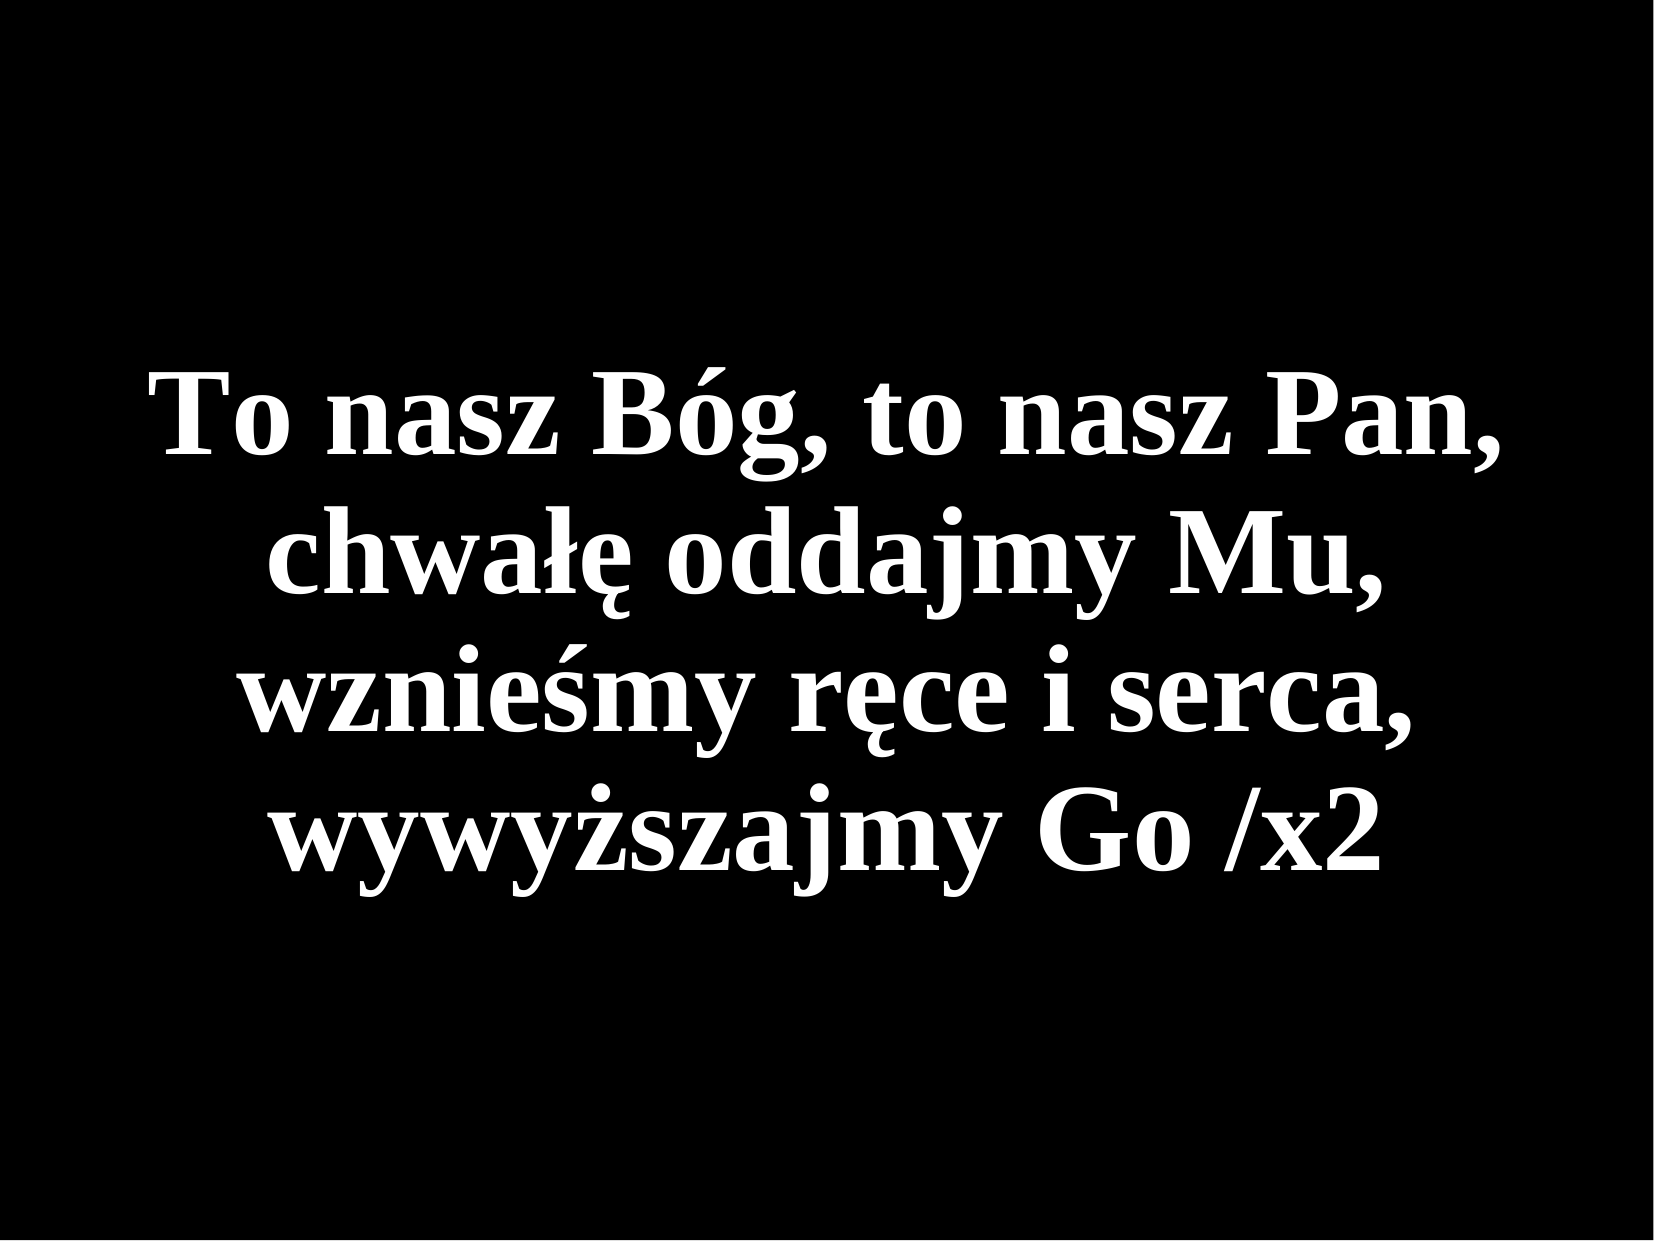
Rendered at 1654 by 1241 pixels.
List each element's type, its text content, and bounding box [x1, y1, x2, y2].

title To nasz Bóg, to nasz Pan, chwałę oddajmy Mu, wznieśmy ręce i serca, wywyższajmy Go /x2 [0, 0, 1654, 1241]
